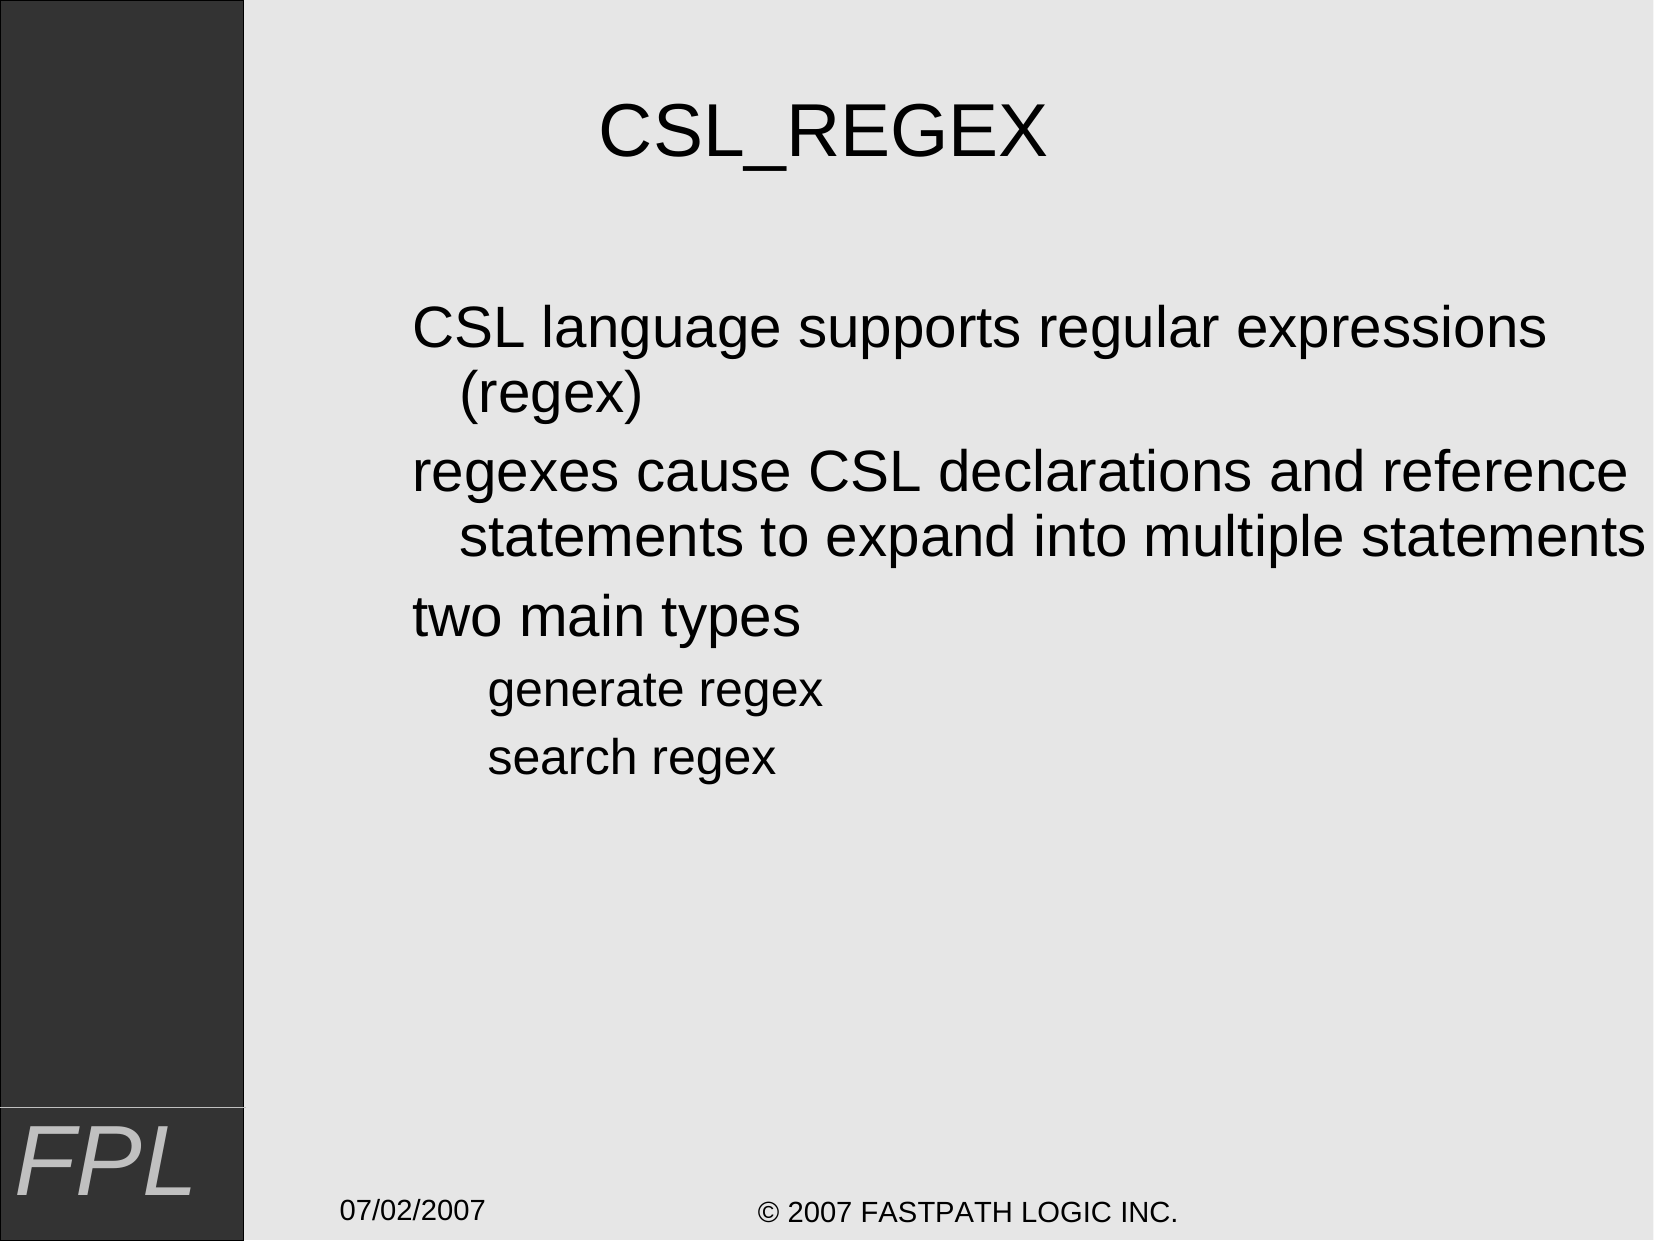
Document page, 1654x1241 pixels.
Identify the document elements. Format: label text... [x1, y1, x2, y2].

title CSL_REGEX [118, 48, 1531, 212]
list CSL language supports regular expressions (regex) regexes cause CSL declarations and reference statements to expand into multiple statements two main types generate regex search regex [337, 294, 1650, 1201]
